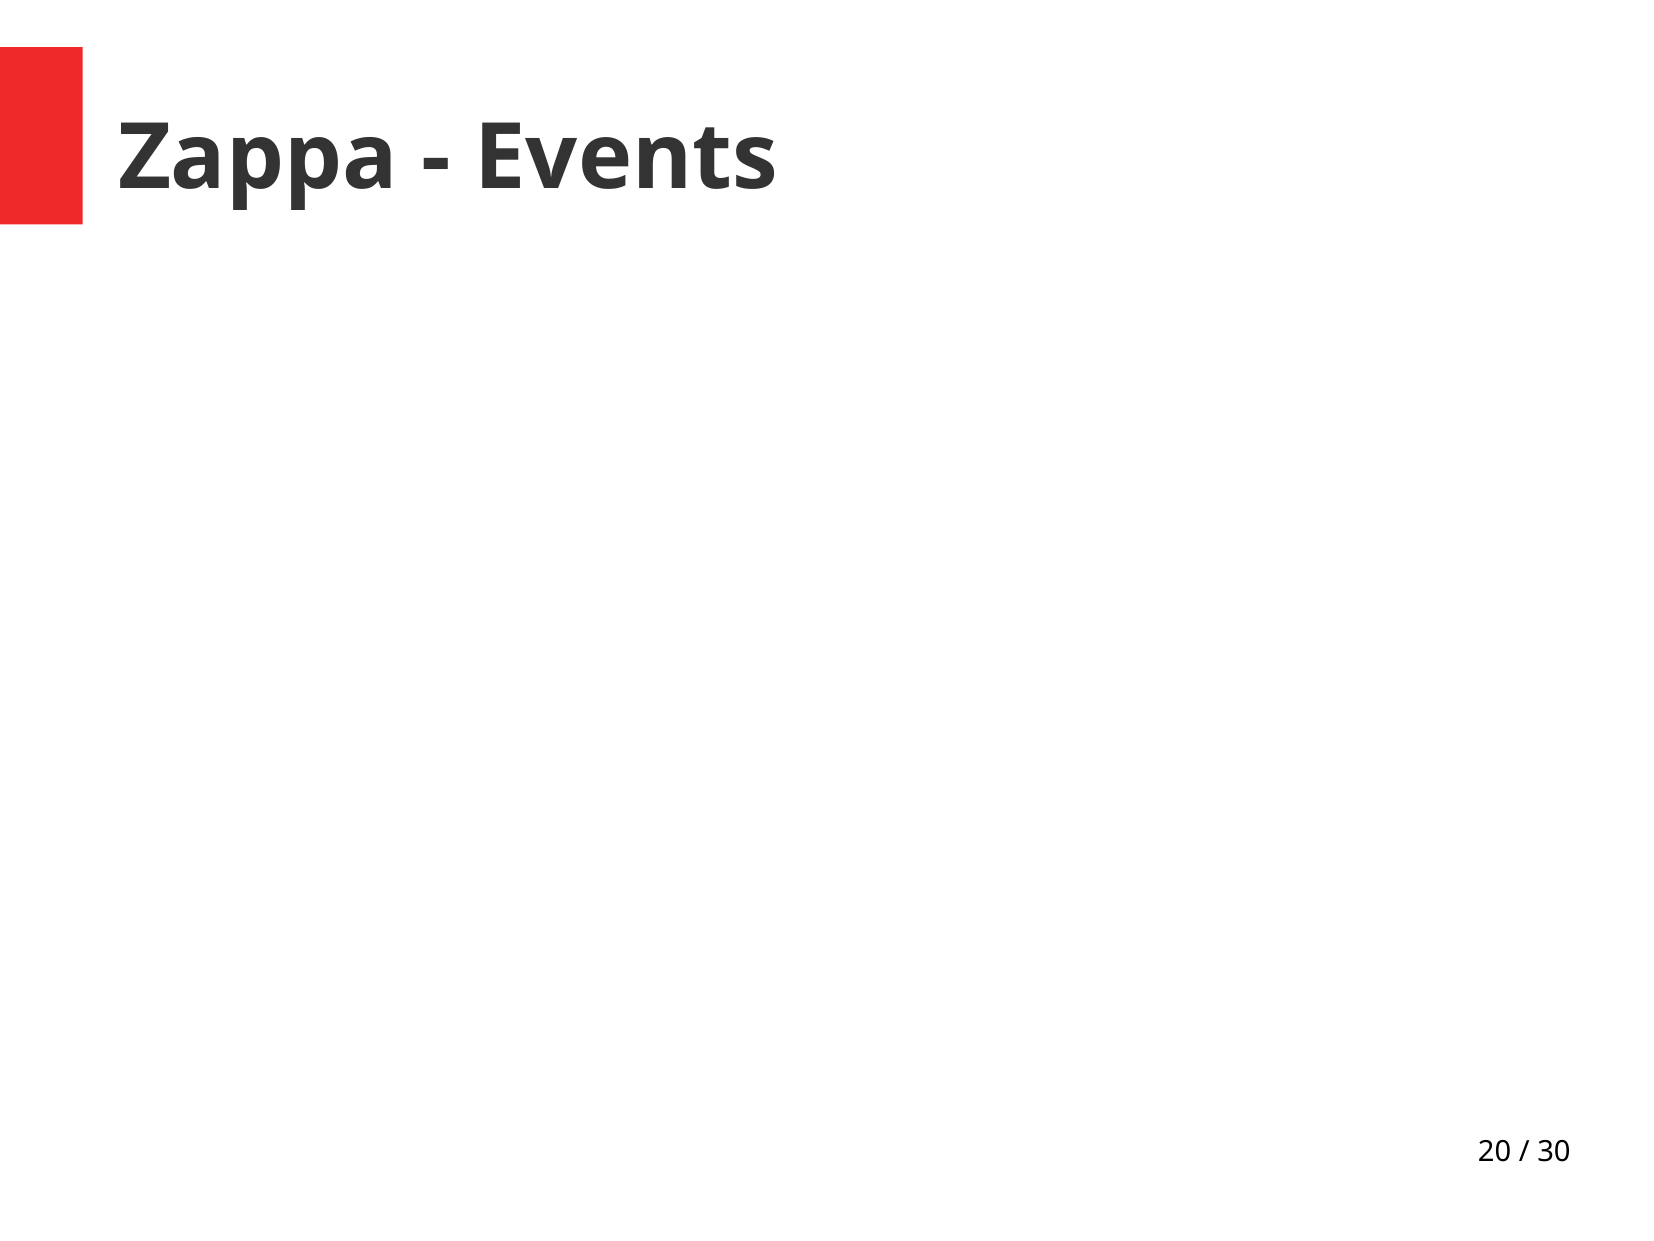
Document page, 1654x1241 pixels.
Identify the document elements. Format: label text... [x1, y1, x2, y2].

title Zappa - Events [118, 49, 1571, 257]
